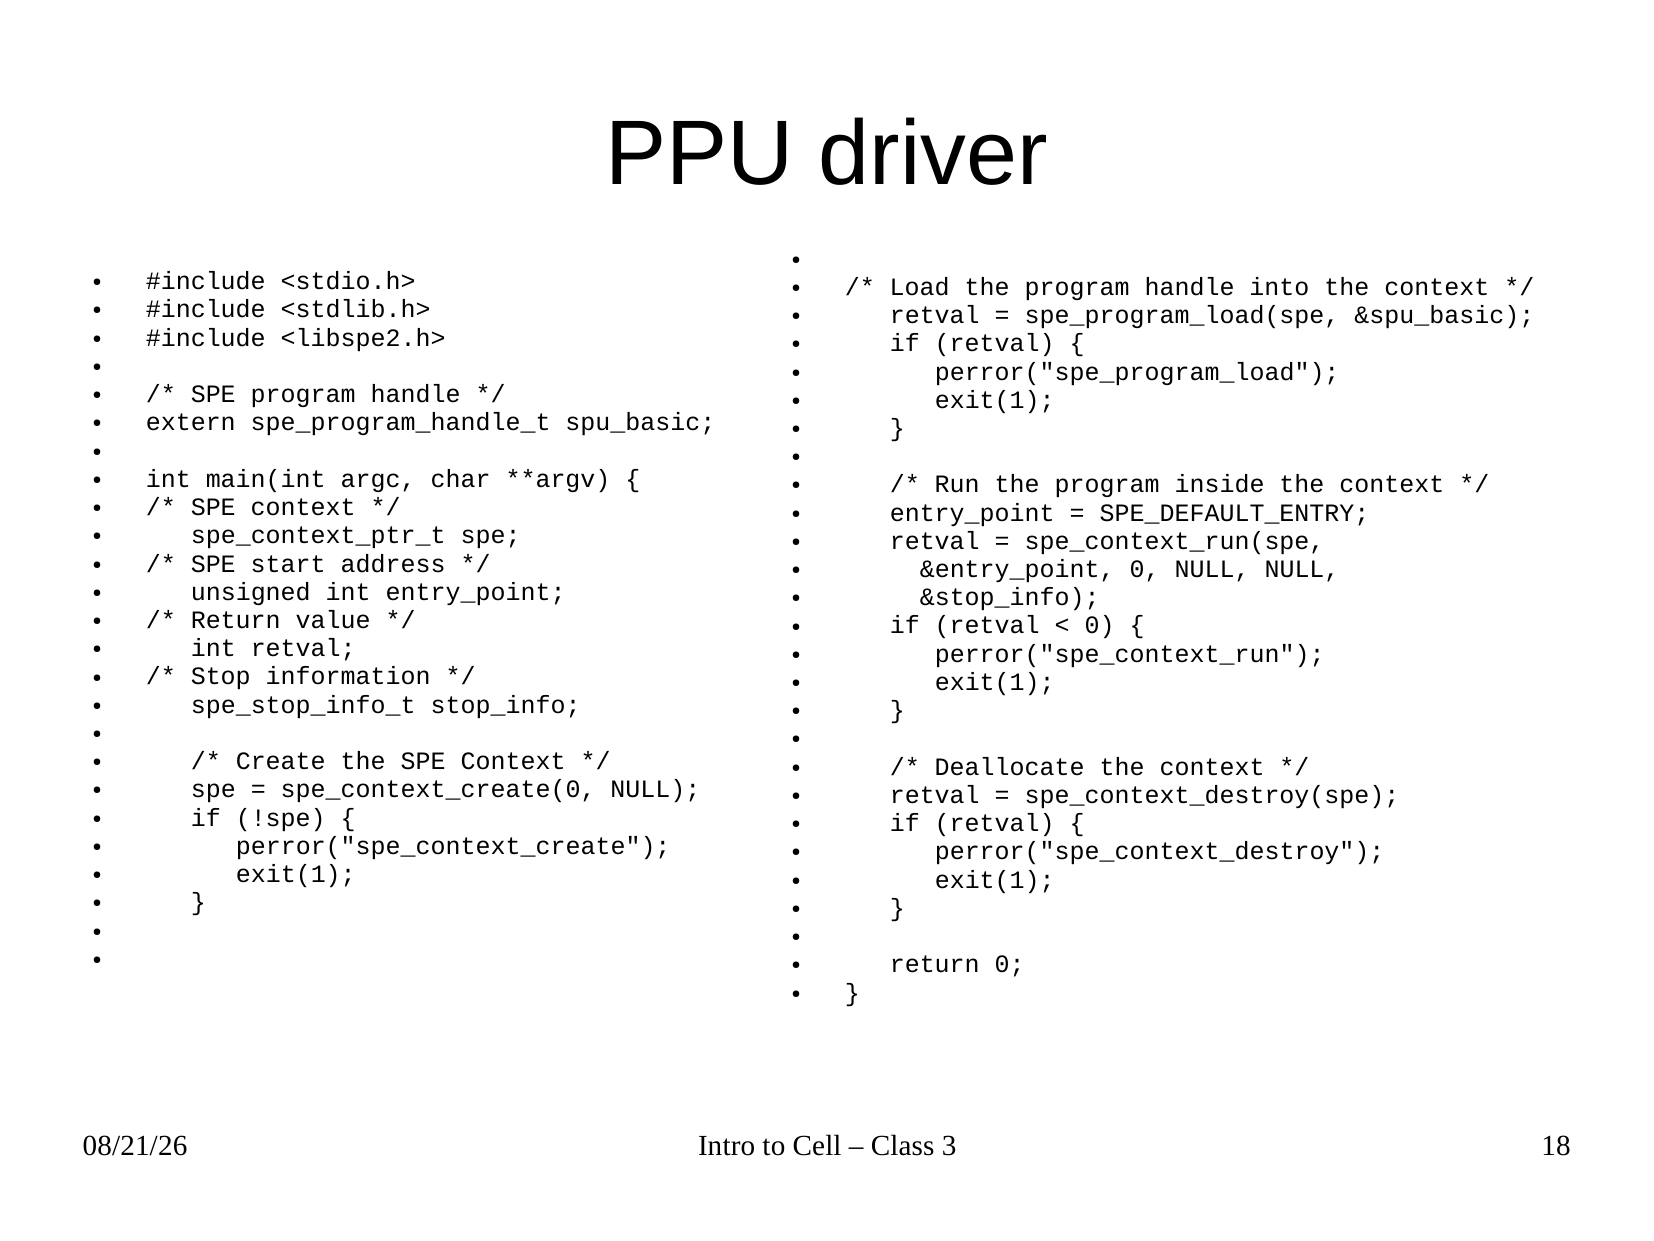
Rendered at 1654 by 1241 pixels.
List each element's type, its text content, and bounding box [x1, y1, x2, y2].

list /* Load the program handle into the context */ retval = spe_program_load(spe, &spu_basic); if (retval) { perror("spe_program_load"); exit(1); } /* Run the program inside the context */ entry_point = SPE_DEFAULT_ENTRY; retval = spe_context_run(spe, &entry_point, 0, NULL, NULL, &stop_info); if (retval < 0) { perror("spe_context_run"); exit(1); } /* Deallocate the context */ retval = spe_context_destroy(spe); if (retval) { perror("spe_context_destroy"); exit(1); } return 0; } [773, 246, 1613, 1051]
title PPU driver [82, 49, 1571, 257]
list #include <stdio.h> #include <stdlib.h> #include <libspe2.h> /* SPE program handle */ extern spe_program_handle_t spu_basic; int main(int argc, char **argv) { /* SPE context */ spe_context_ptr_t spe; /* SPE start address */ unsigned int entry_point; /* Return value */ int retval; /* Stop information */ spe_stop_info_t stop_info; /* Create the SPE Context */ spe = spe_context_create(0, NULL); if (!spe) { perror("spe_context_create"); exit(1); } [75, 268, 751, 1088]
